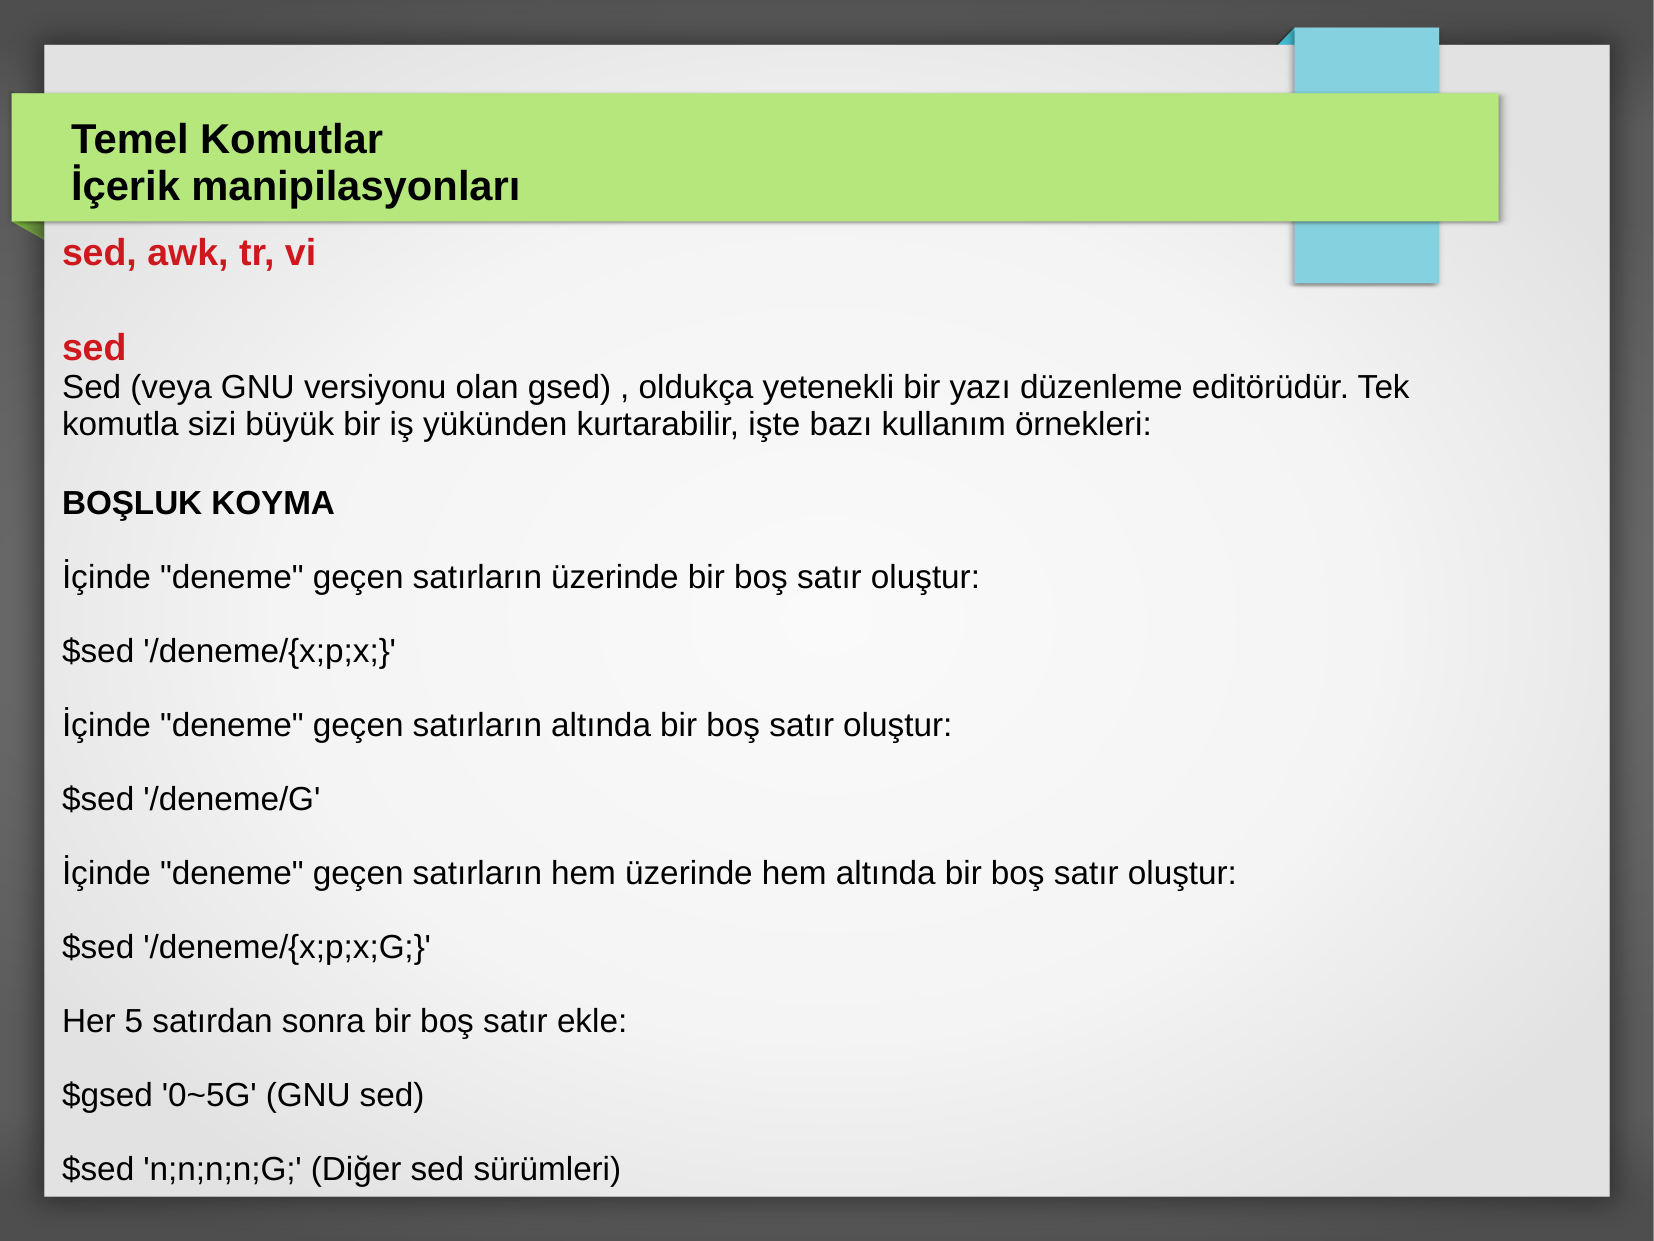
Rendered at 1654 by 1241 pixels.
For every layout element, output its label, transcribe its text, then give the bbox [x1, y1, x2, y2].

text_box sed, awk, tr, vi [47, 224, 332, 282]
text_box Temel Komutlar İçerik manipilasyonları [56, 108, 638, 263]
picture [0, 0, 1654, 1241]
text_box sed Sed (veya GNU versiyonu olan gsed) , oldukça yetenekli bir yazı düzenleme editörüdür. Tek komutla sizi büyük bir iş yükünden kurtarabilir, işte bazı kullanım örnekleri: BOŞLUK KOYMA İçinde "deneme" geçen satırların üzerinde bir boş satır oluştur: $sed '/deneme/{x;p;x;}' İçinde "deneme" geçen satırların altında bir boş satır oluştur: $sed '/deneme/G' İçinde "deneme" geçen satırların hem üzerinde hem altında bir boş satır oluştur: $sed '/deneme/{x;p;x;G;}' Her 5 satırdan sonra bir boş satır ekle: $gsed '0~5G' (GNU sed) $sed 'n;n;n;n;G;' (Diğer sed sürümleri) [47, 318, 1481, 1196]
